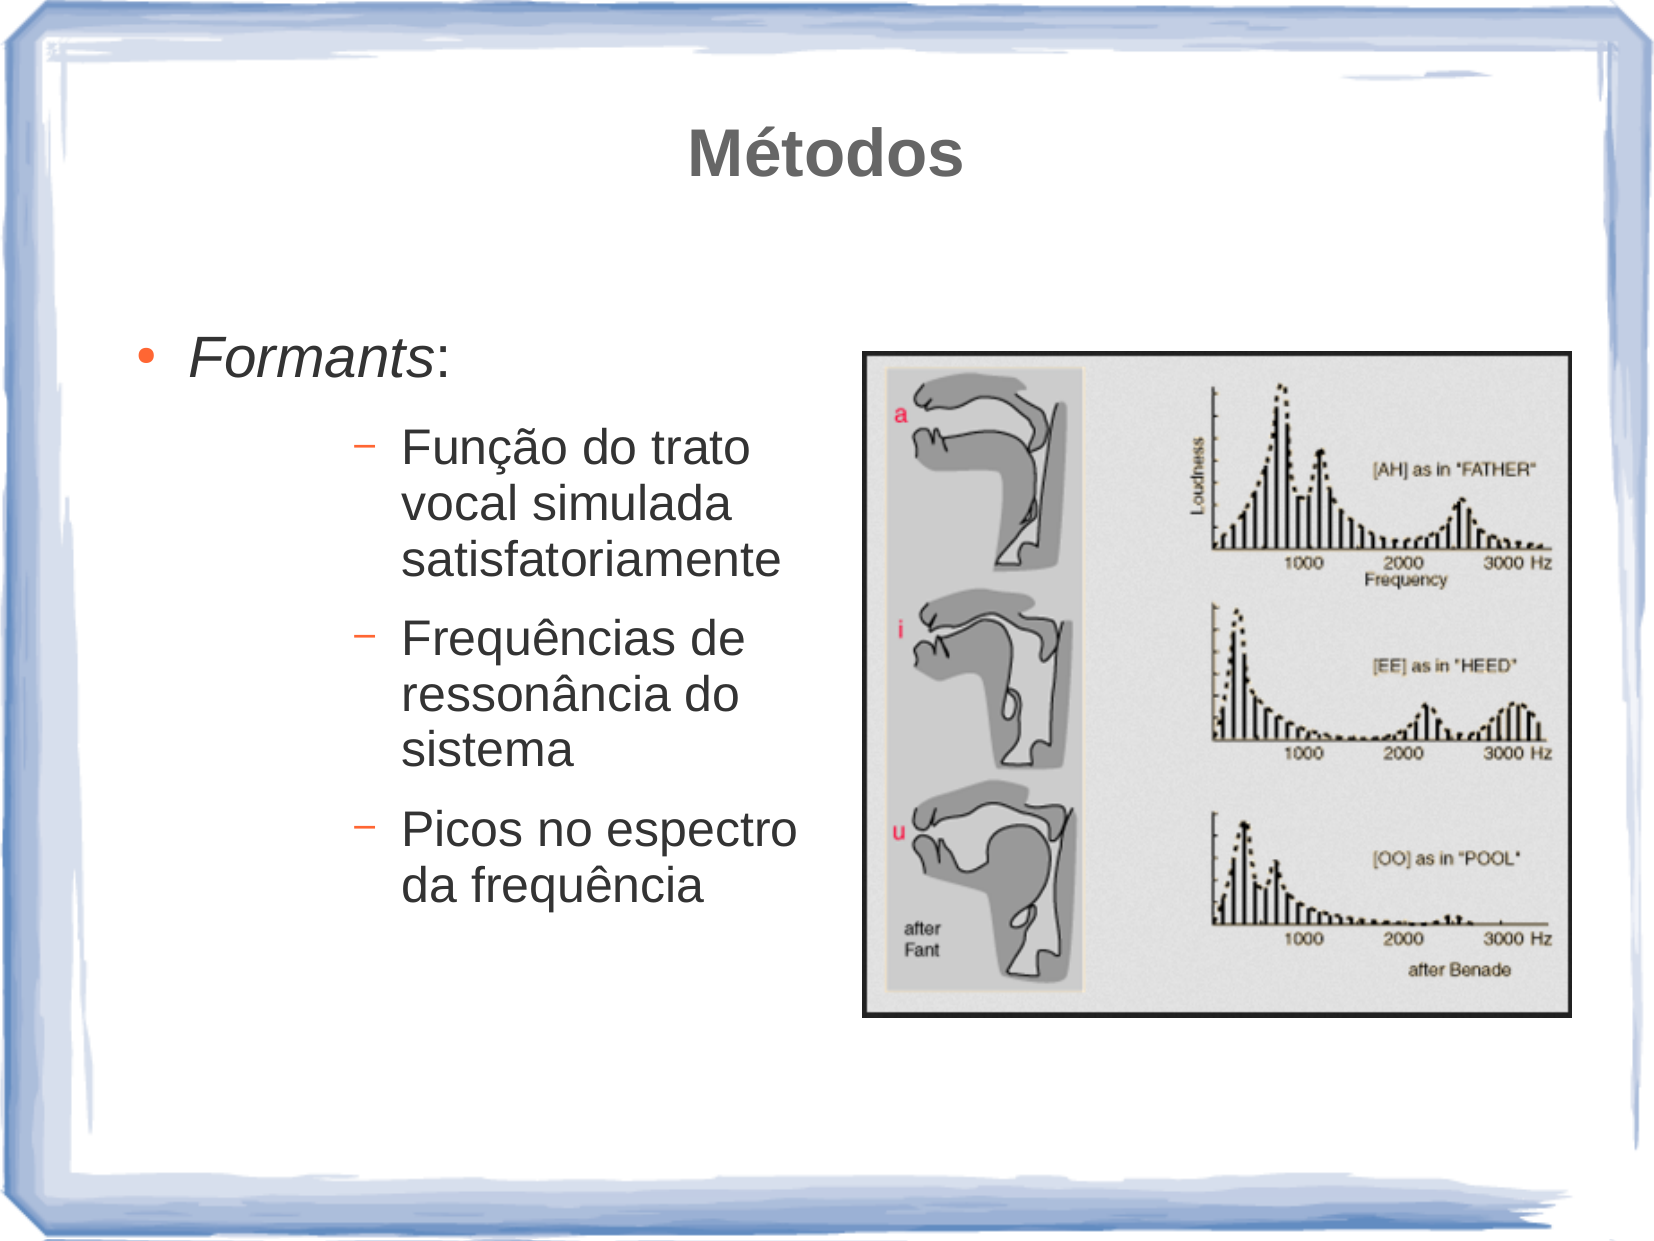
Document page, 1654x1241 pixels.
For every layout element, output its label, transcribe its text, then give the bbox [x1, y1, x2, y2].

picture [0, 0, 1654, 1241]
list Formants: Função do trato vocal simulada satisfatoriamente Frequências de ressonância do sistema Picos no espectro da frequência [118, 324, 827, 1045]
title Métodos [82, 49, 1571, 257]
